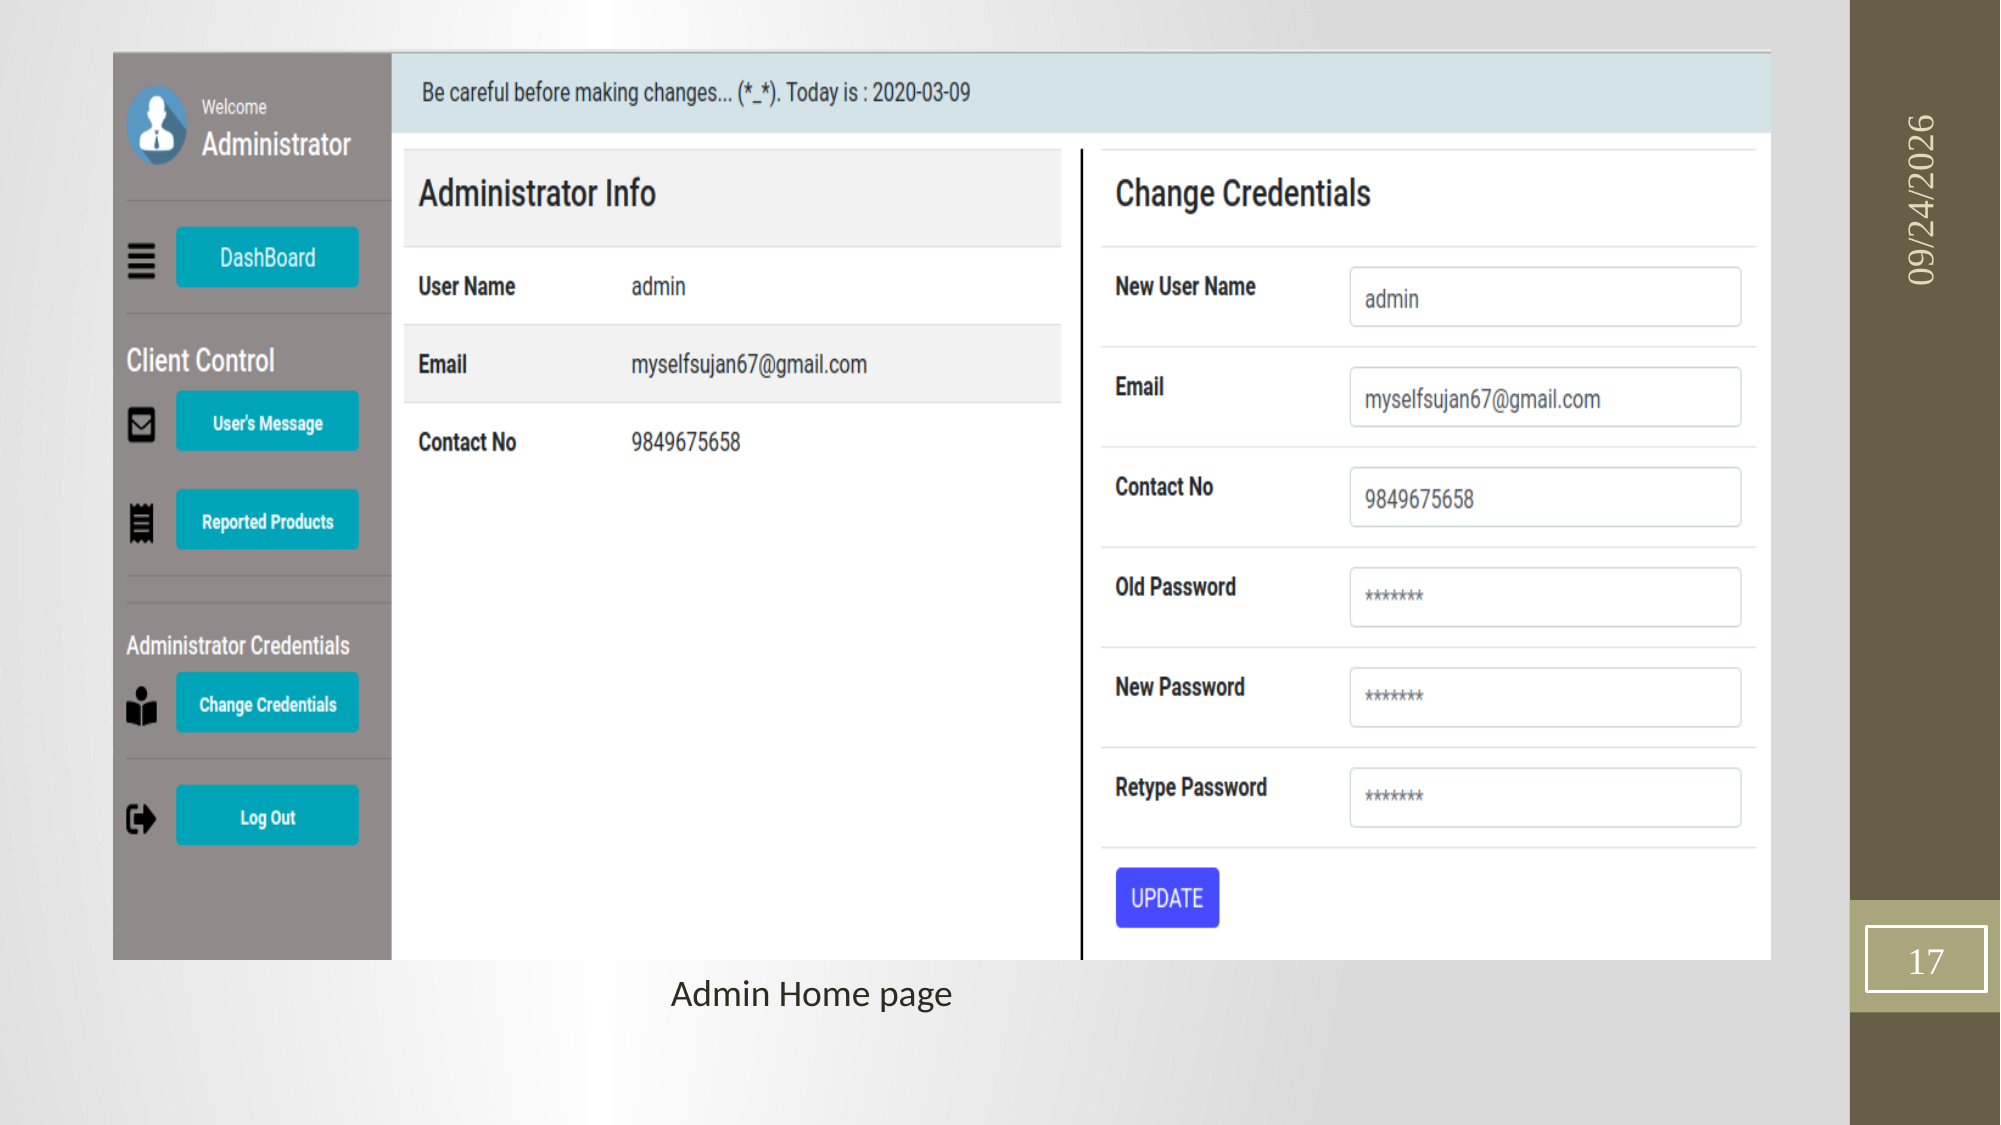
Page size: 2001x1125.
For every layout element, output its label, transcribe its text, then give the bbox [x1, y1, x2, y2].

picture [113, 49, 1771, 961]
text_box Admin Home page [655, 961, 1171, 1022]
slide_number 11/22/2020 [1878, 100, 1959, 501]
slide_number <number> [1866, 926, 1987, 992]
